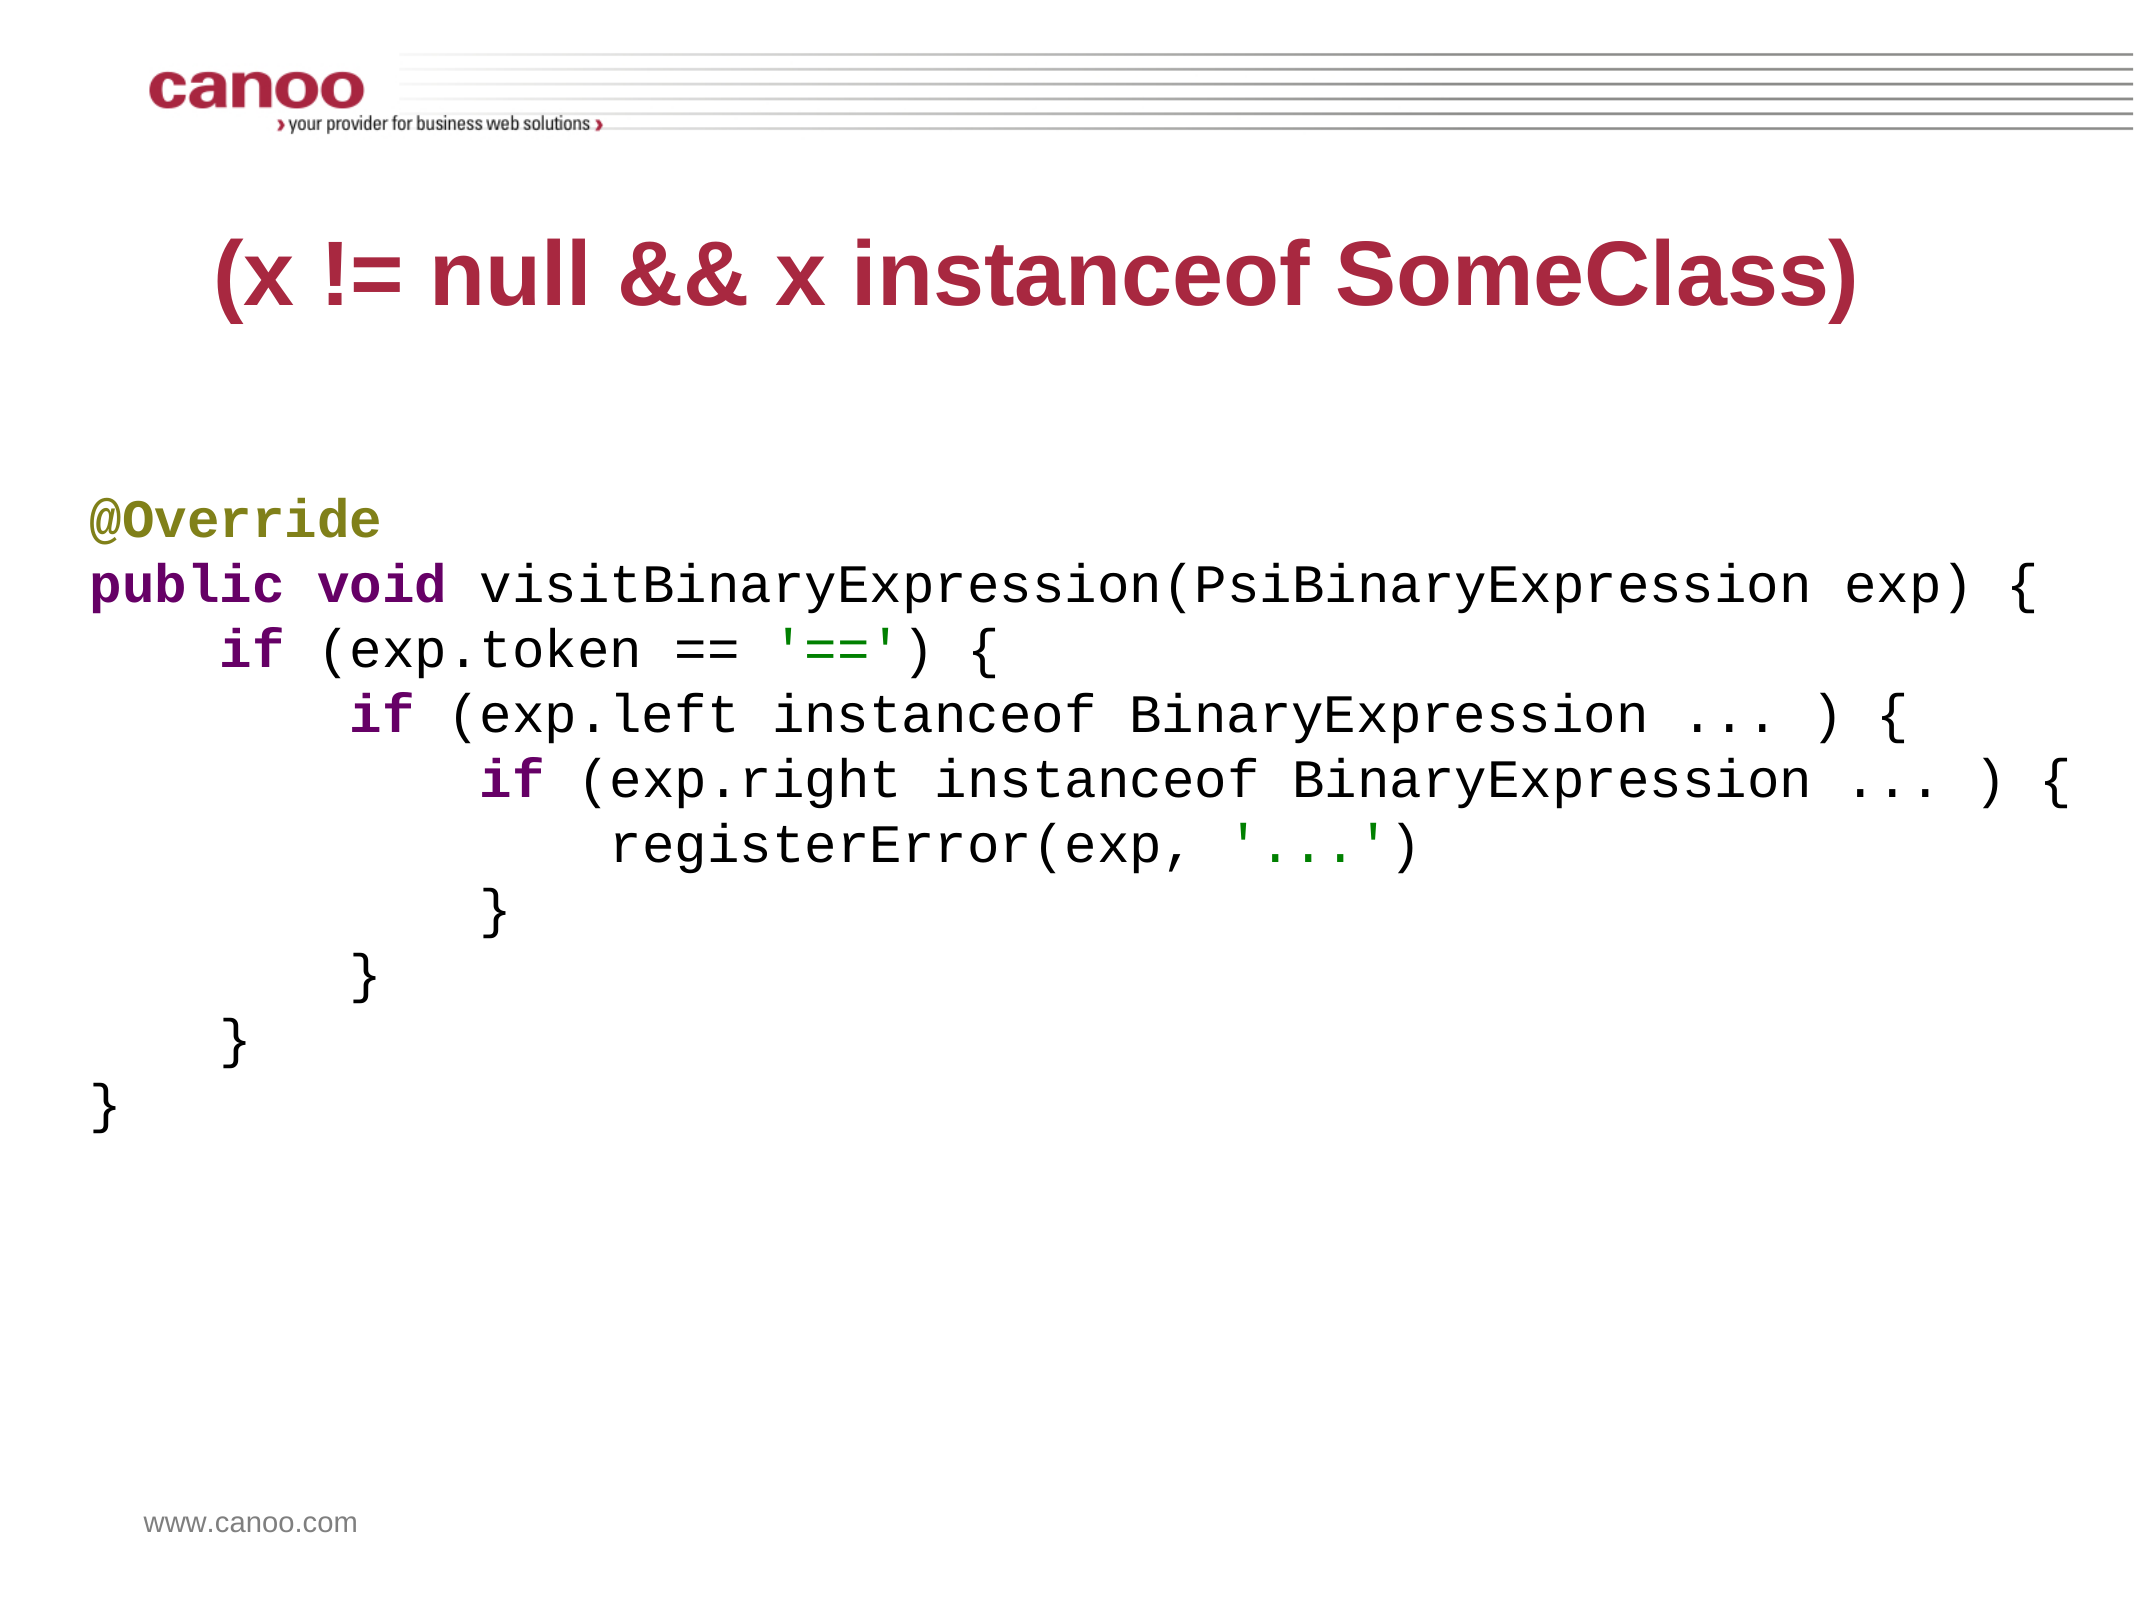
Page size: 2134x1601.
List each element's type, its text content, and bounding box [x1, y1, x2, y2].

title (x != null && x instanceof SomeClass) [204, 102, 2020, 333]
picture [0, 21, 2134, 188]
text_box @Override public void visitBinaryExpression(PsiBinaryExpression exp) { if (exp.token == '==') { if (exp.left instanceof BinaryExpression ... ) { if (exp.right instanceof BinaryExpression ... ) { registerError(exp, '...') } } } } [74, 475, 2133, 1141]
